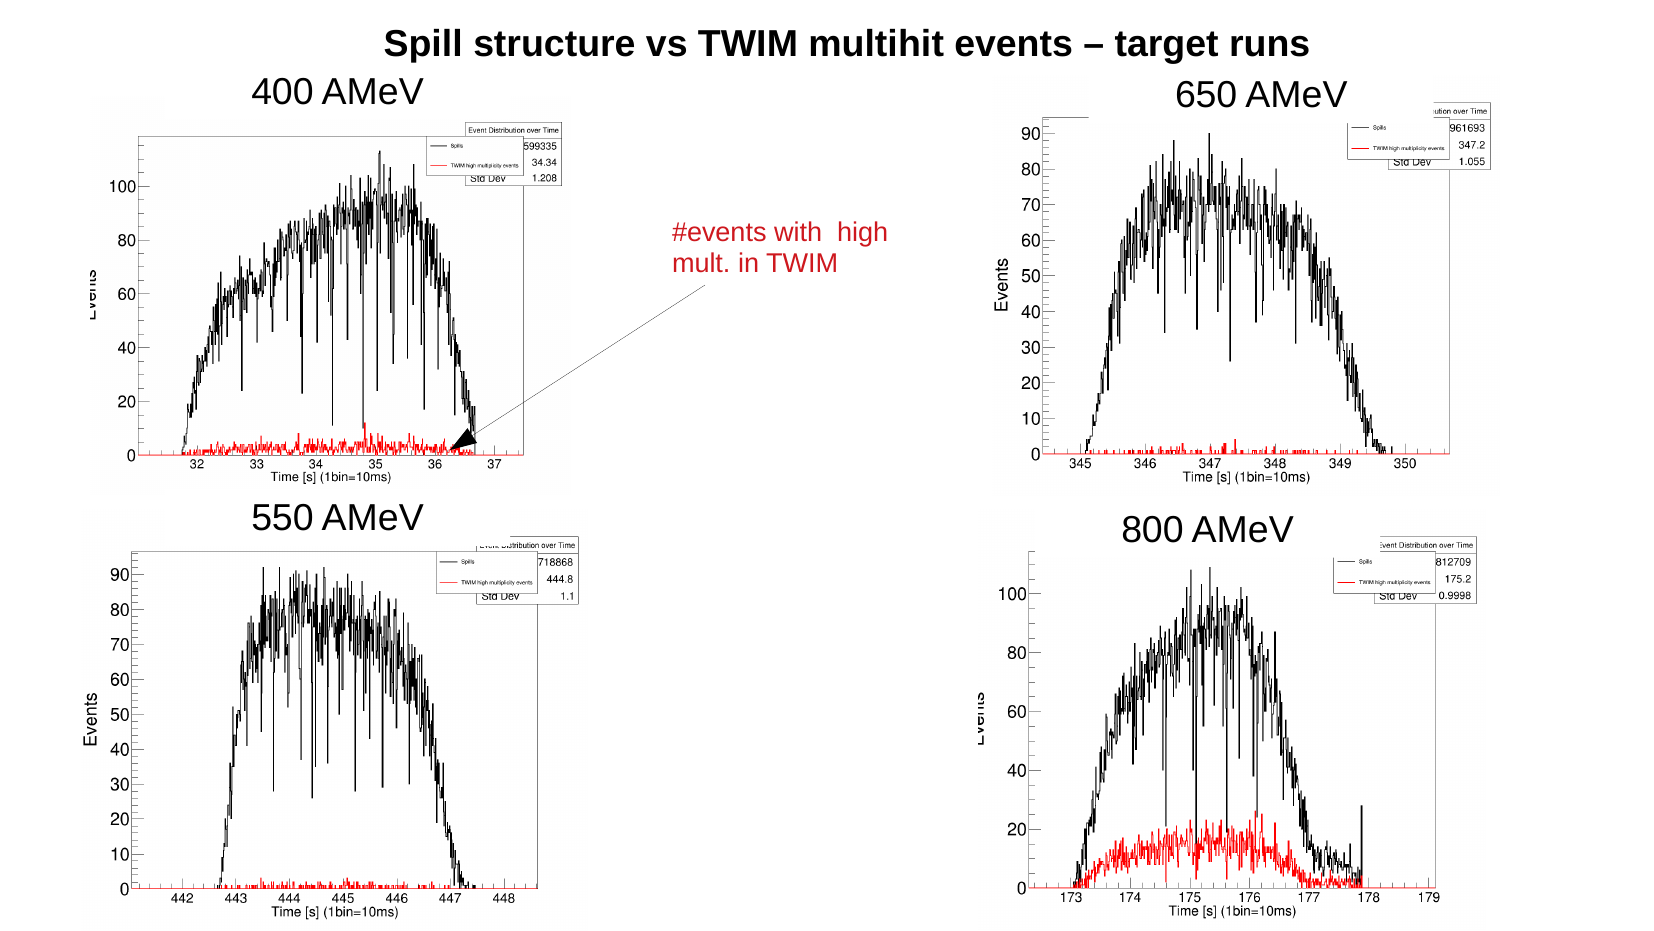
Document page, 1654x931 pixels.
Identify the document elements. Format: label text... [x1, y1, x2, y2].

picture [978, 509, 1486, 931]
text_box 400 AMeV [165, 62, 511, 120]
picture [992, 75, 1500, 496]
text_box 550 AMeV [165, 489, 511, 546]
text_box 650 AMeV [1088, 66, 1434, 124]
text_box #events with high mult. in TWIM [657, 210, 961, 316]
text_box 800 AMeV [1035, 500, 1381, 558]
picture [81, 509, 588, 931]
text_box Spill structure vs TWIM multihit events – target runs [210, 15, 1486, 72]
picture [90, 96, 571, 496]
